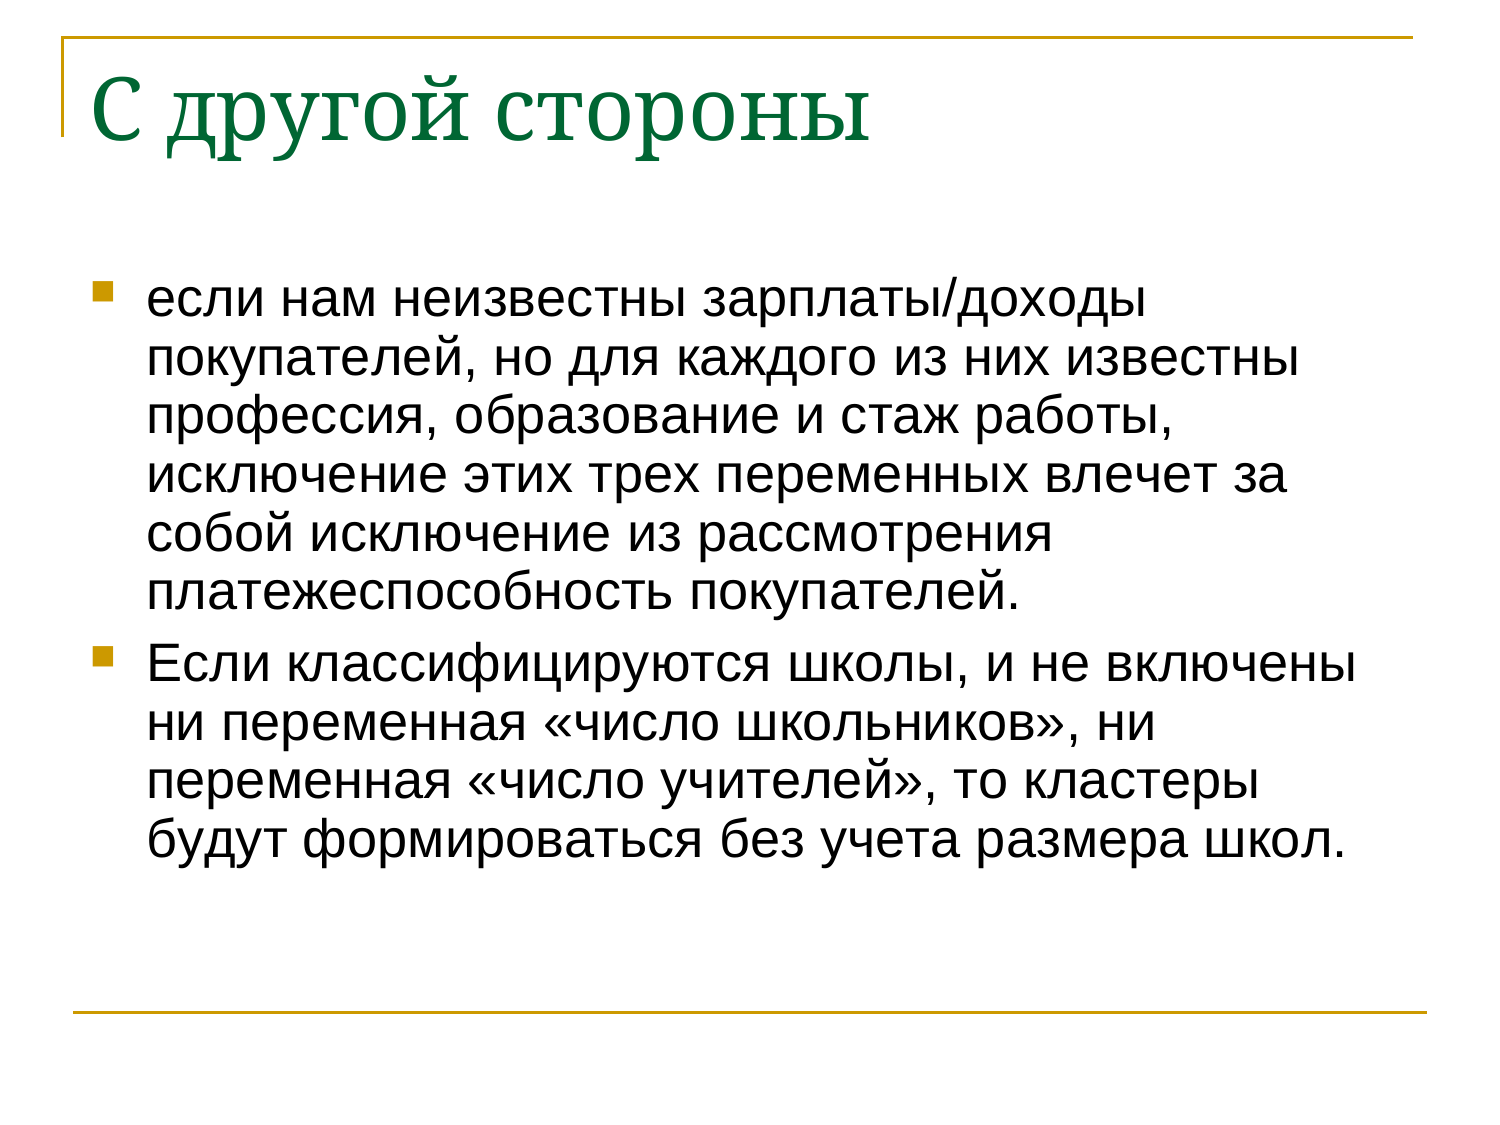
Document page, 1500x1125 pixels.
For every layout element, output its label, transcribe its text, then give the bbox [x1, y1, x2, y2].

list если нам неизвестны зарплаты/доходы покупателей, но для каждого из них известны профессия, образование и стаж работы, исключение этих трех переменных влечет за собой исключение из рассмотрения платежеспособность покупателей. Если классифицируются школы, и не включены ни переменная «число школьников», ни переменная «число учителей», то кластеры будут формироваться без учета размера школ. [75, 262, 1426, 1006]
title С другой стороны [75, 45, 1426, 233]
